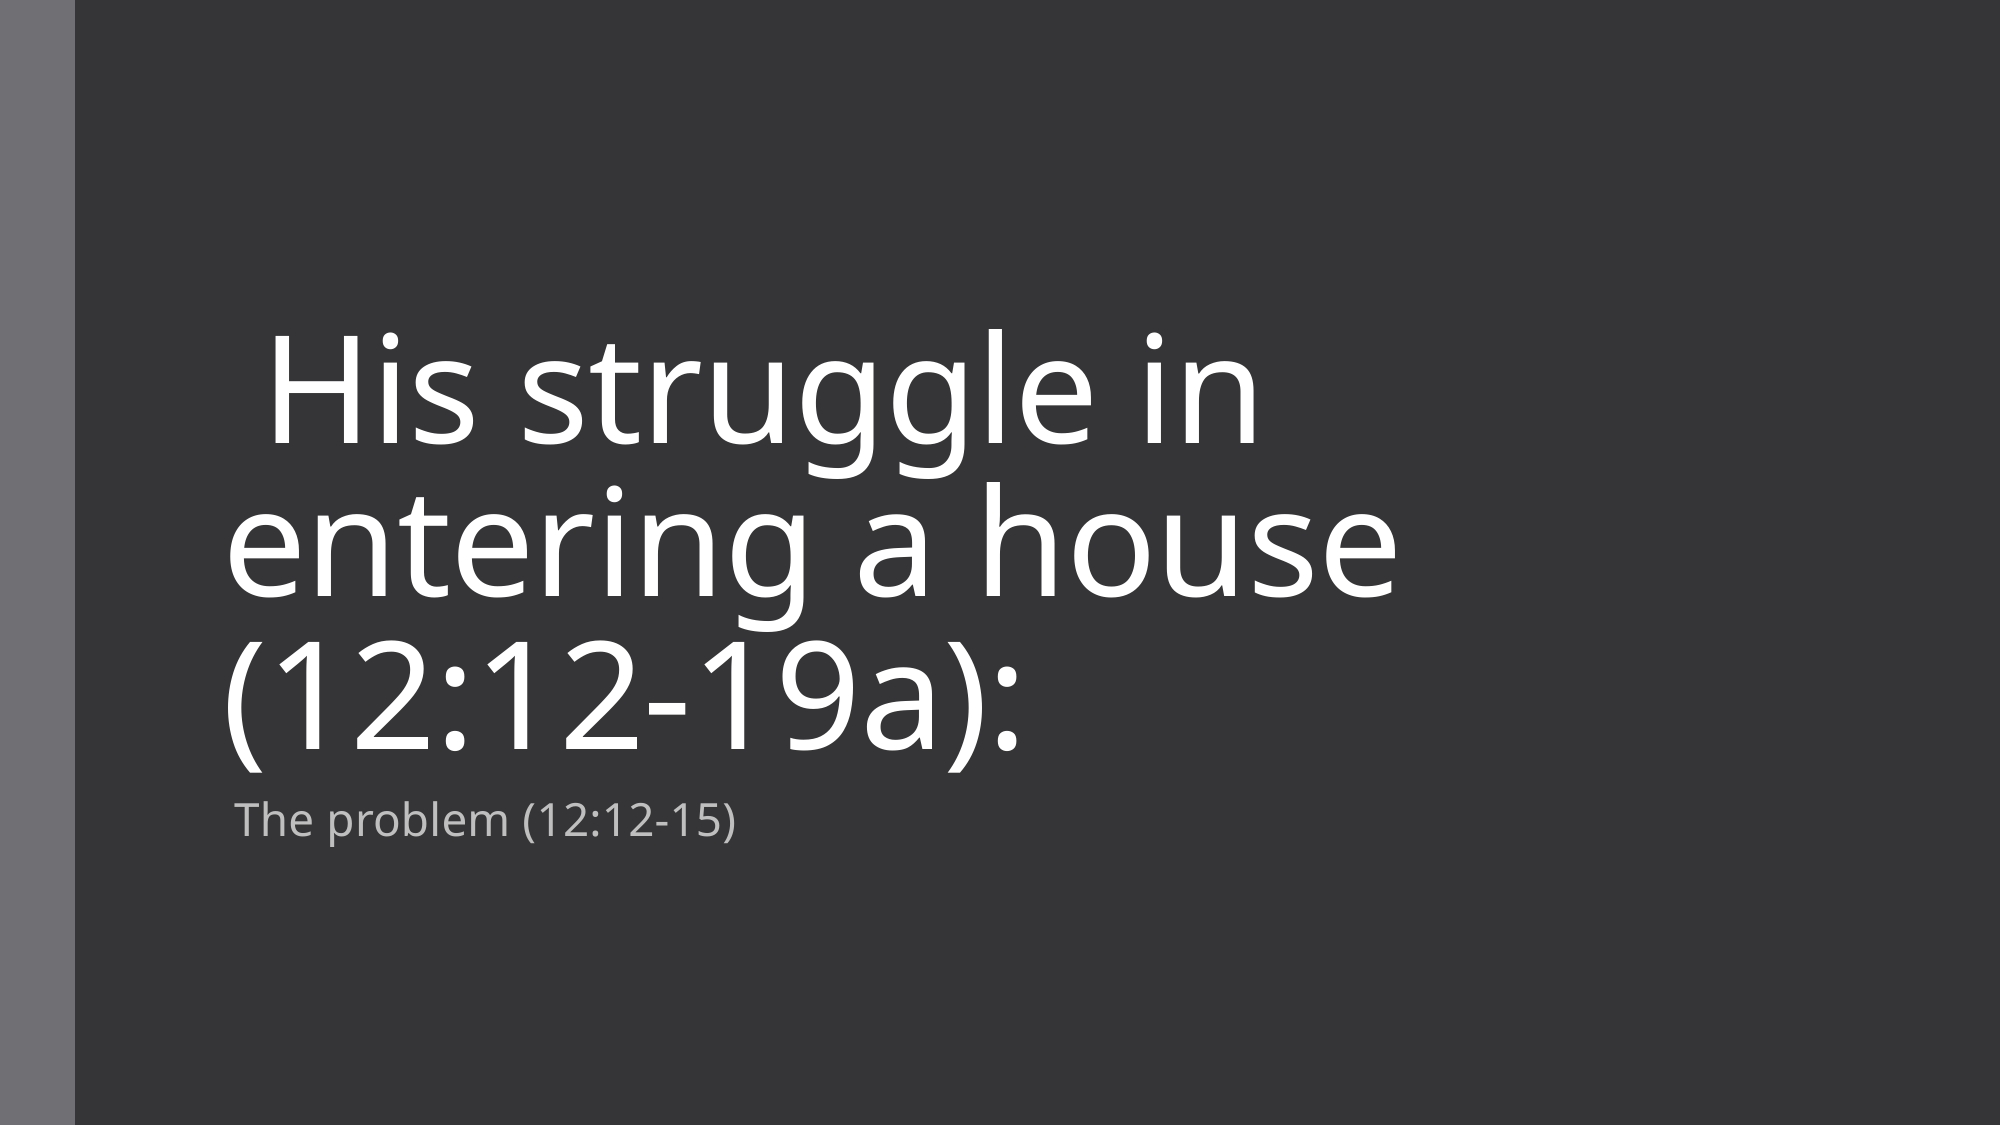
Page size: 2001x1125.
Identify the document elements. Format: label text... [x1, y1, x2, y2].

title His struggle in entering a house (12:12-19a): [206, 124, 1752, 787]
subtitle The problem (12:12-15) [206, 787, 1752, 1066]
